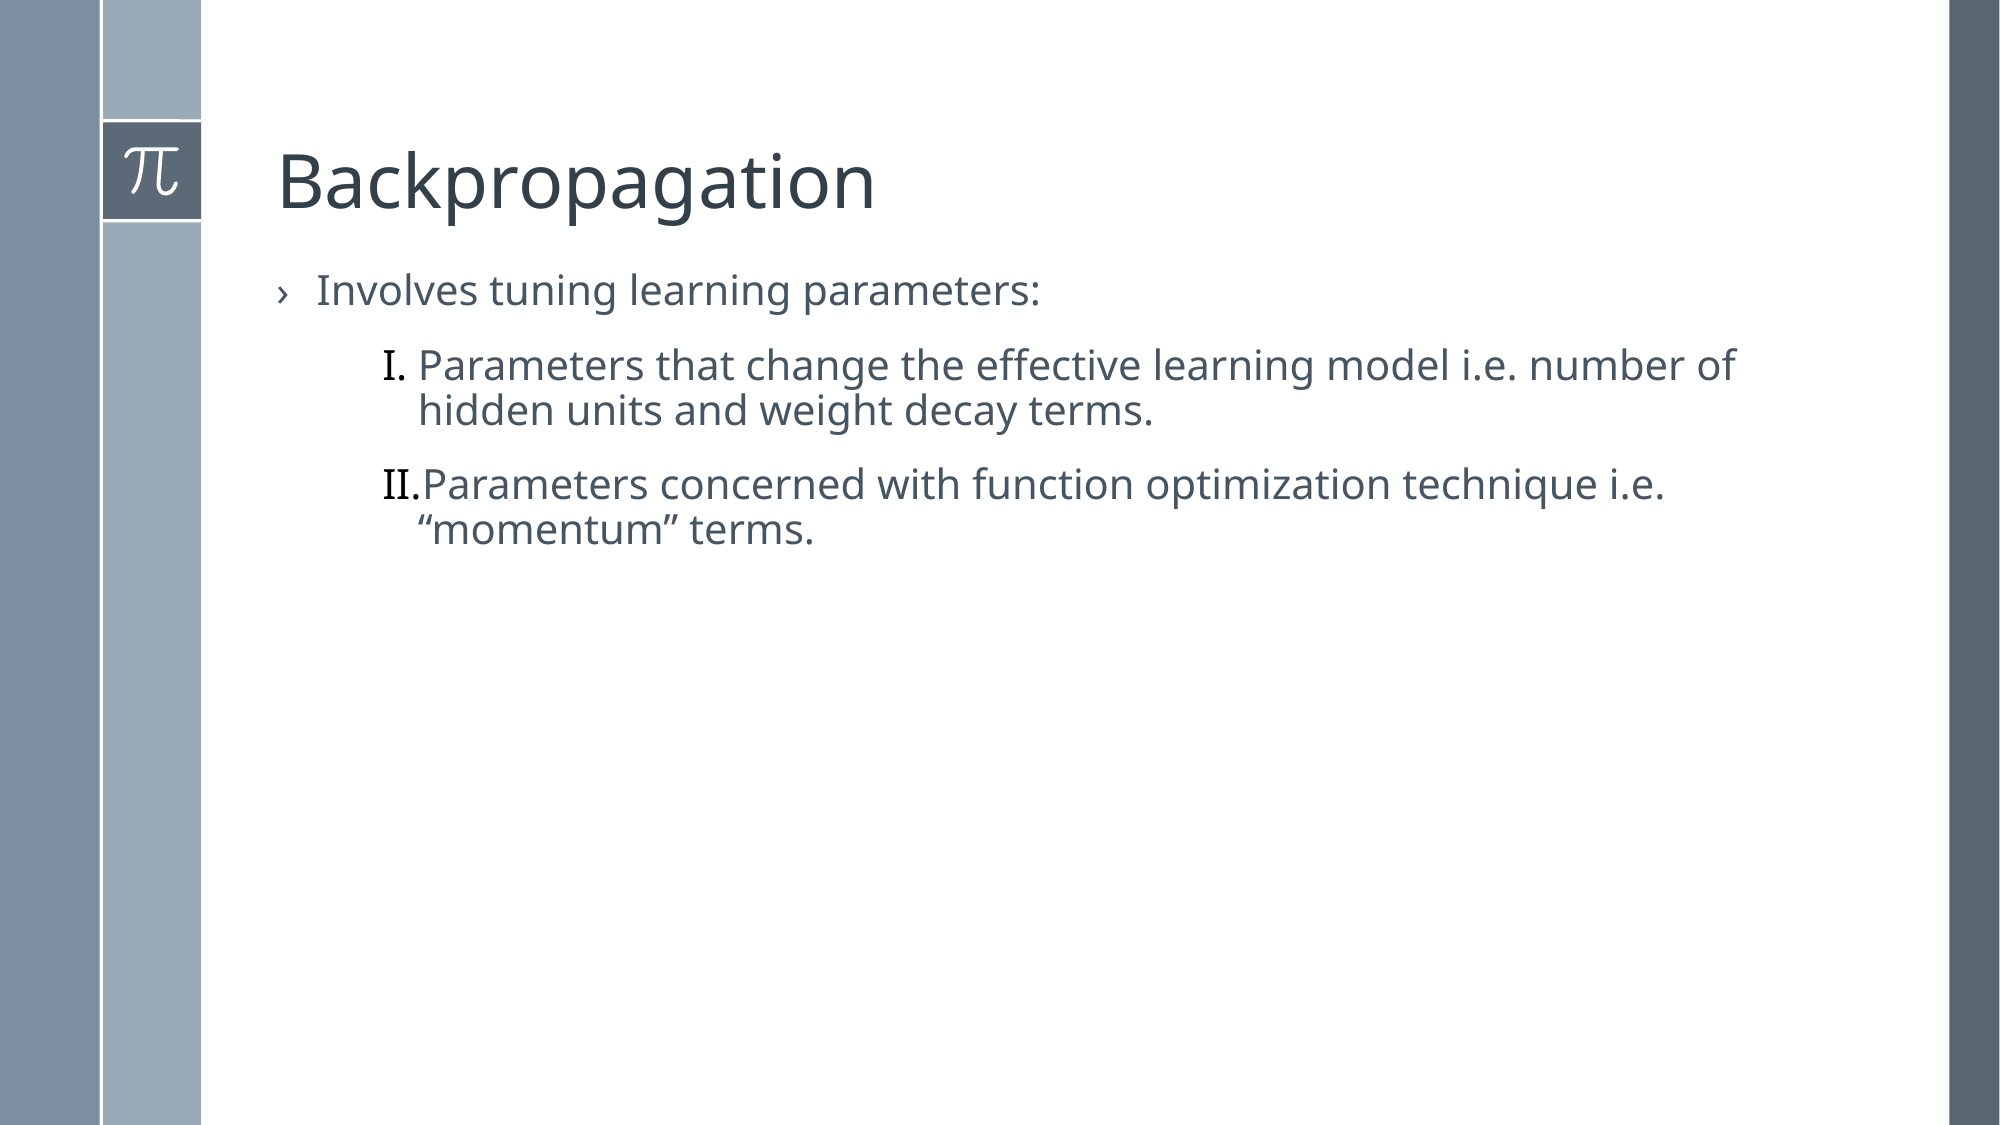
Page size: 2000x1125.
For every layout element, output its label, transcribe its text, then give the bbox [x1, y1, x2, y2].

chart [497, 474, 1502, 651]
text_box Involves tuning learning parameters: Parameters that change the effective learning model i.e. number of hidden units and weight decay terms. Parameters concerned with function optimization technique i.e. “momentum” terms. [261, 262, 1845, 1013]
text_box Backpropagation [261, 29, 1867, 233]
